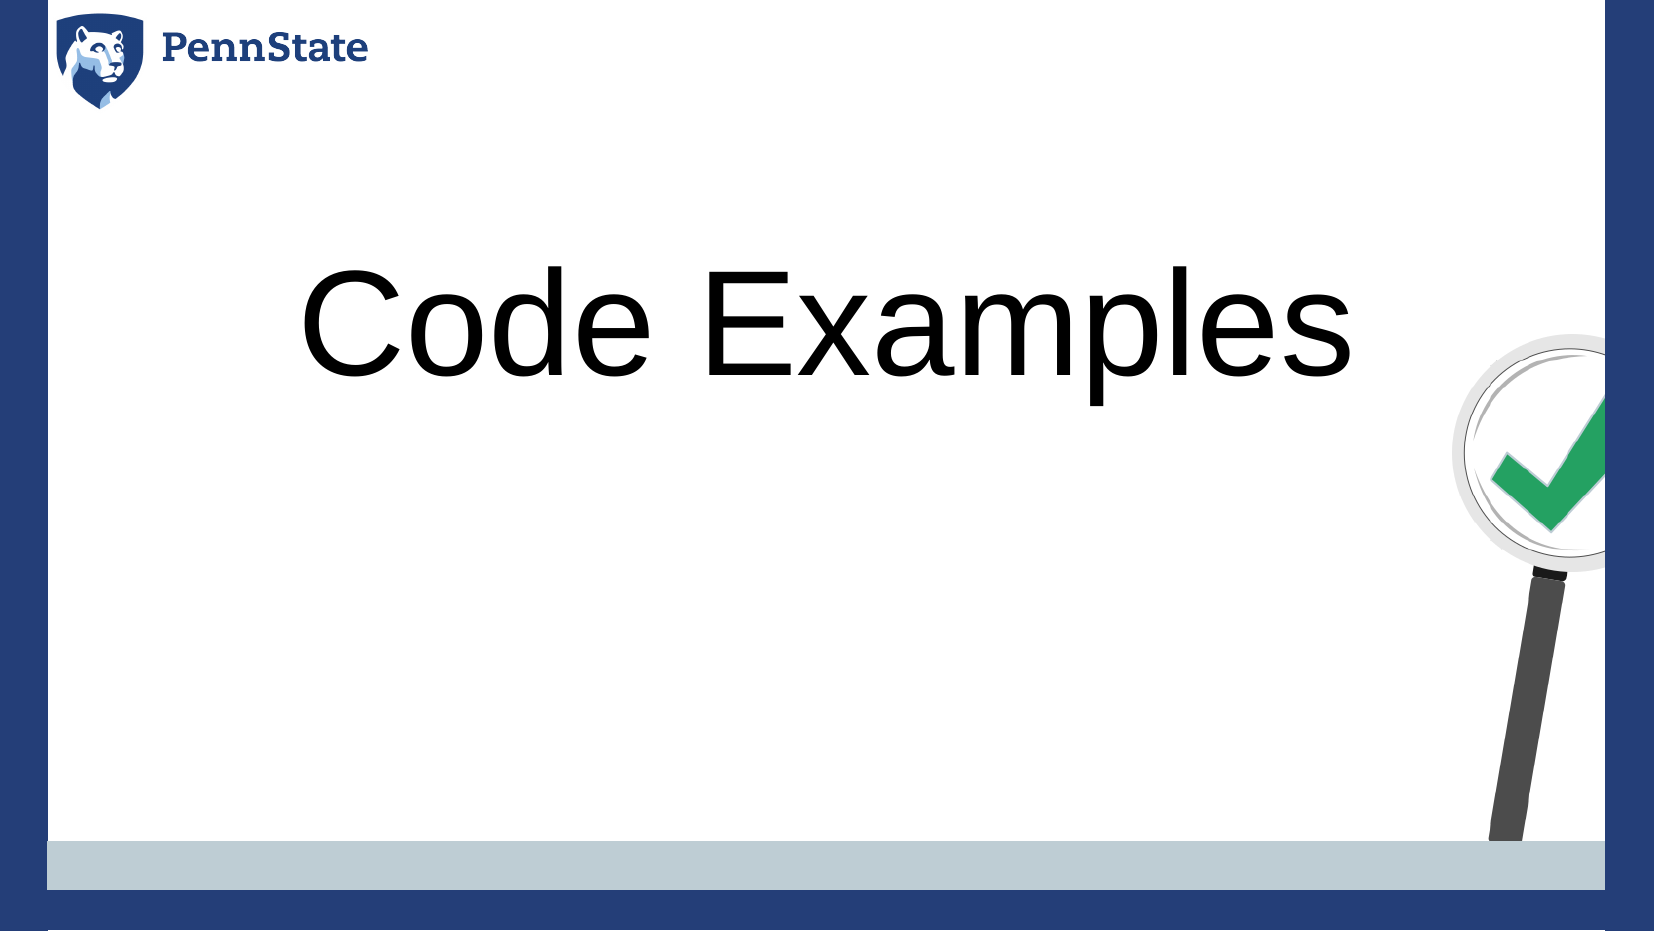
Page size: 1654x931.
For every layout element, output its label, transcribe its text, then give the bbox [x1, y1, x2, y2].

picture [1452, 334, 1605, 841]
list Code Examples [261, 240, 1393, 436]
picture [48, 0, 411, 152]
